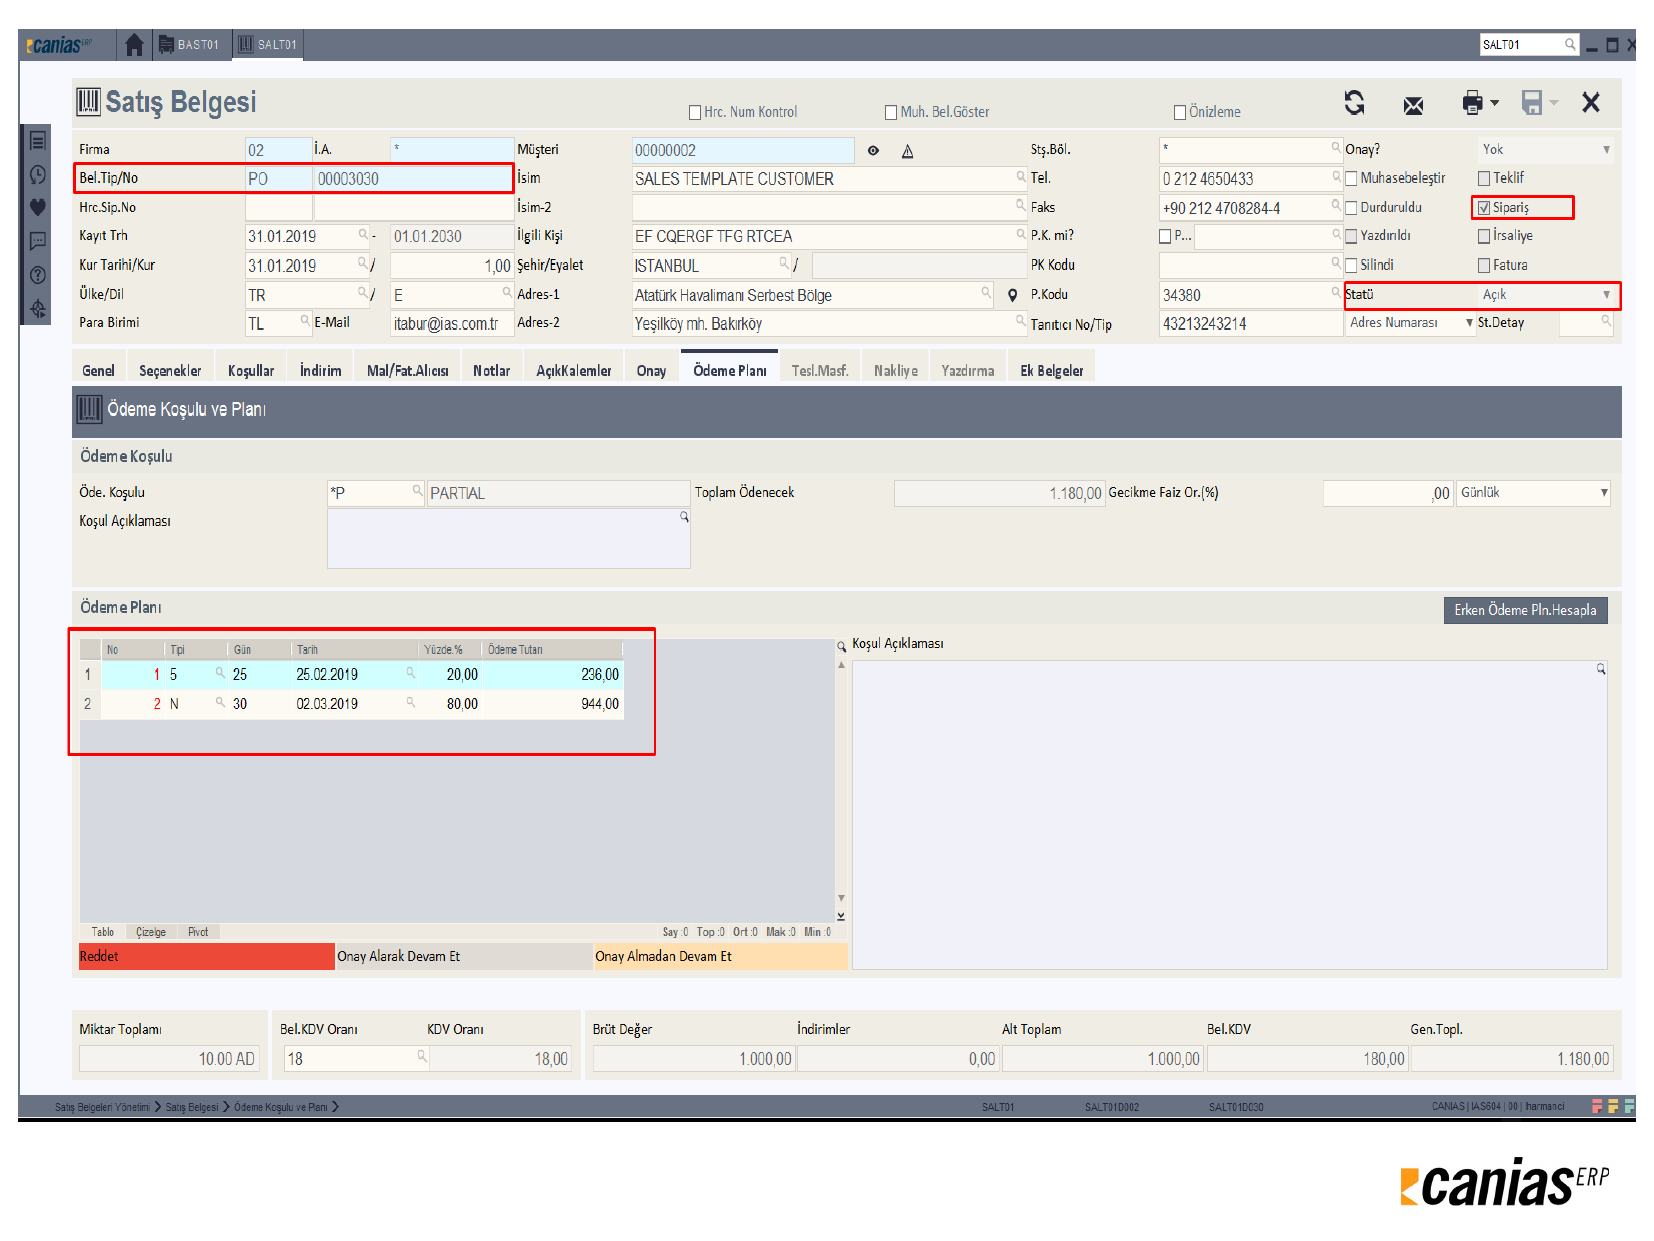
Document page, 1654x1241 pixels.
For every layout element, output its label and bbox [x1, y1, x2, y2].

picture [18, 29, 1636, 1123]
picture [1375, 1139, 1635, 1223]
